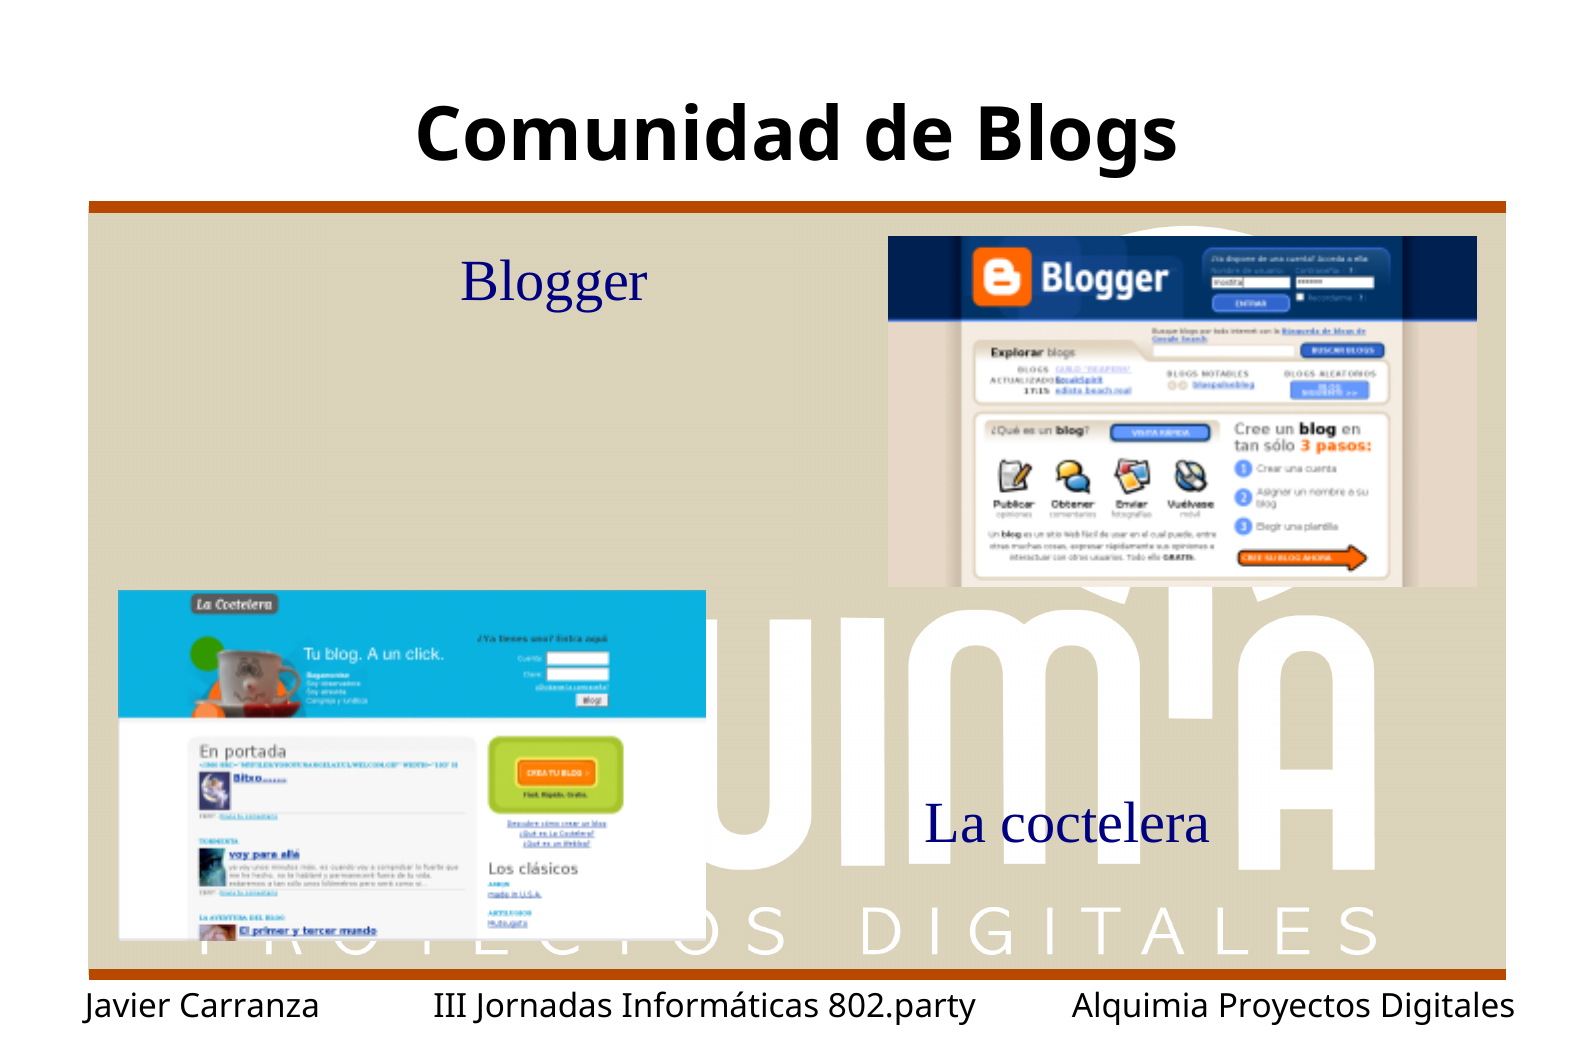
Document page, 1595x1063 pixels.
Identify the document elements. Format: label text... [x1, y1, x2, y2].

list Blogger La coctelera [442, 248, 1211, 951]
title Comunidad de Blogs [79, 42, 1515, 220]
picture [88, 220, 1506, 969]
text_box Javier Carranza III Jornadas Informáticas 802.party Alquimia Proyectos Digitales [81, 974, 1513, 1048]
